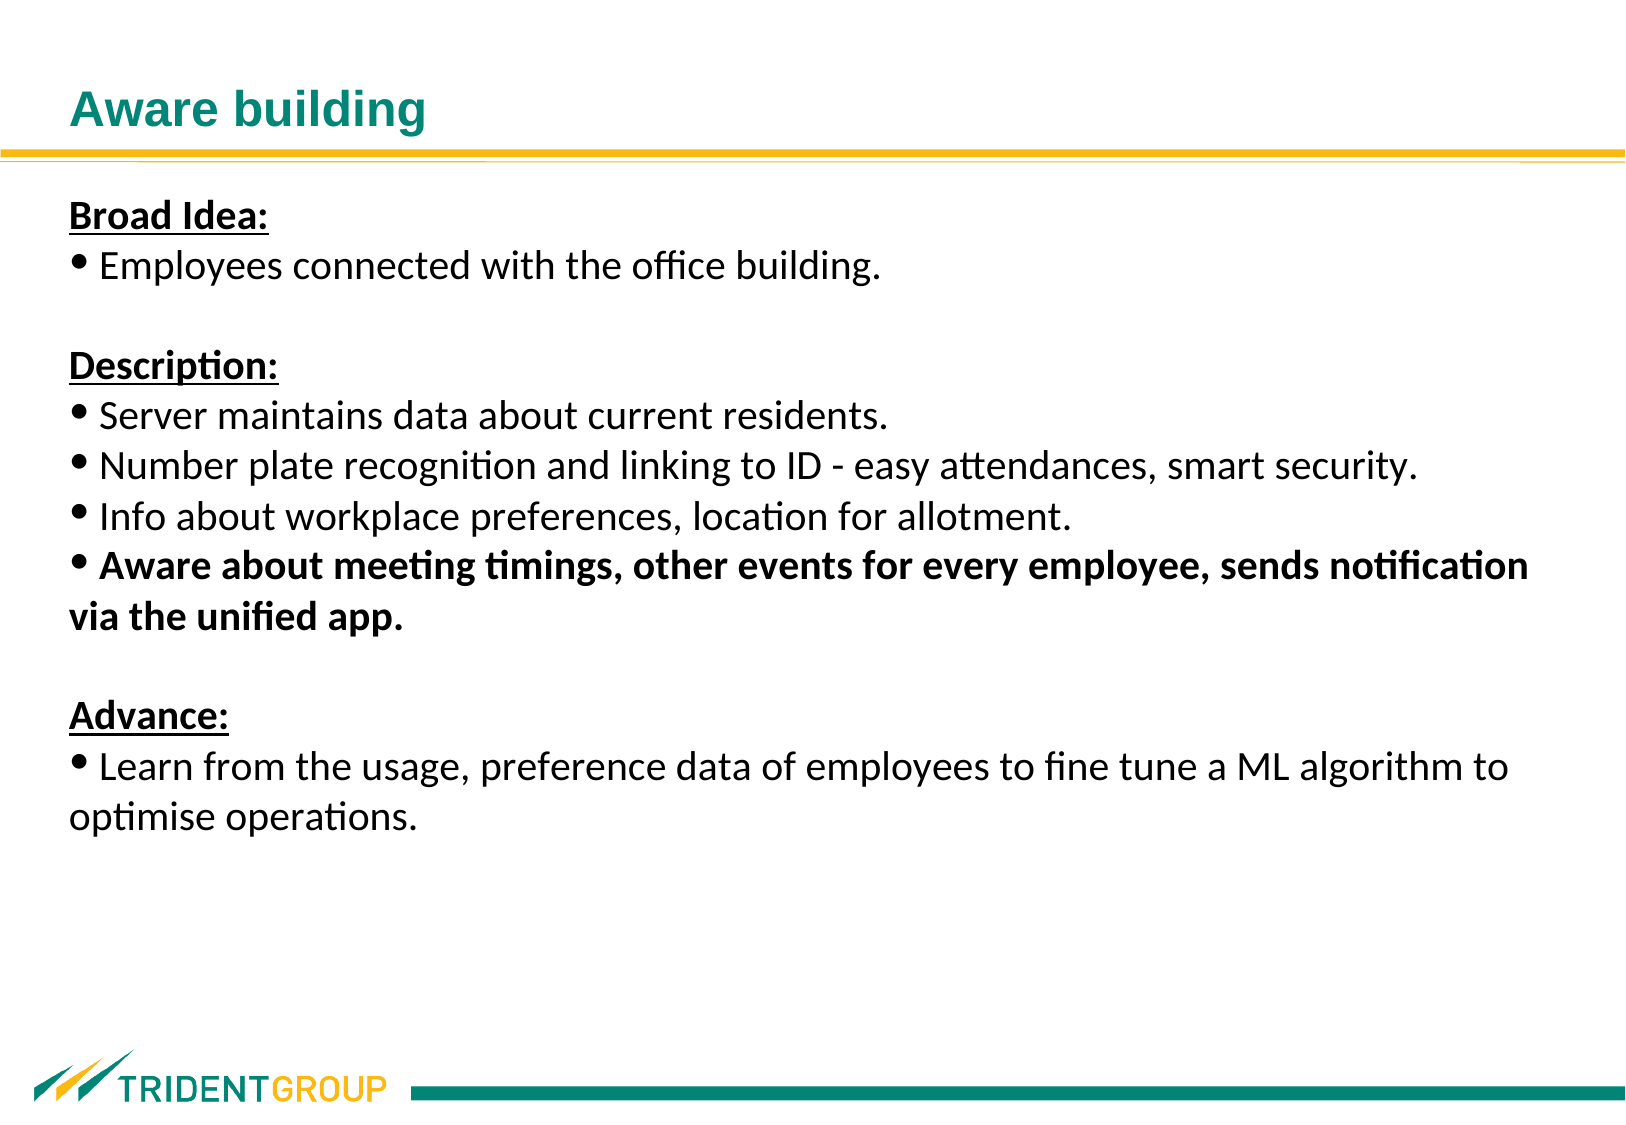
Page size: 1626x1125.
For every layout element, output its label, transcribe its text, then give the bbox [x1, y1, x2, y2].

text_box Broad Idea: Employees connected with the office building. Description: Server maintains data about current residents. Number plate recognition and linking to ID - easy attendances, smart security. Info about workplace preferences, location for allotment. Aware about meeting timings, other events for every employee, sends notification via the unified app. Advance: Learn from the usage, preference data of employees to fine tune a ML algorithm to optimise operations. [54, 180, 1571, 897]
text_box [0, 149, 1626, 158]
text_box [411, 1086, 1626, 1101]
picture [27, 1044, 394, 1122]
title Aware building [54, 68, 1571, 145]
